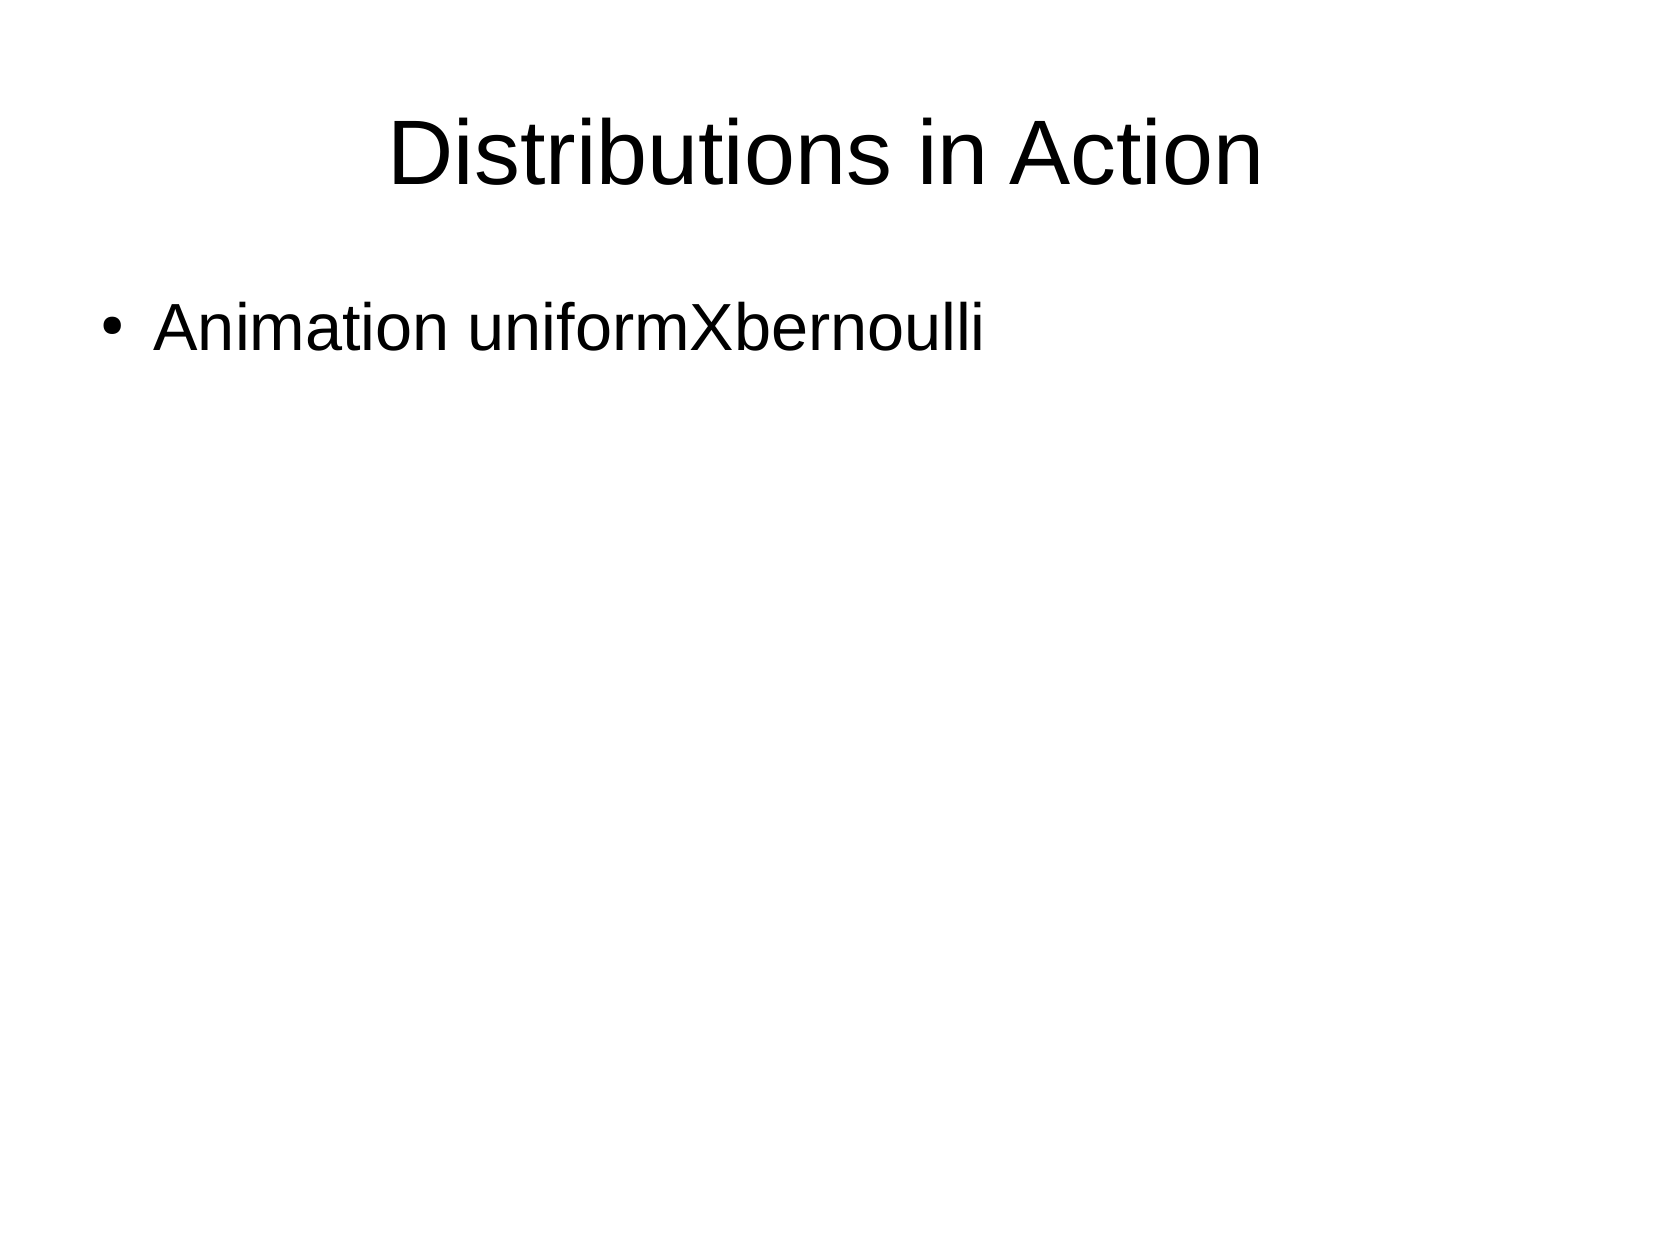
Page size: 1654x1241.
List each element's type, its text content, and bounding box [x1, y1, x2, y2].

list Animation uniformXbernoulli [82, 290, 1571, 1109]
title Distributions in Action [82, 49, 1571, 257]
